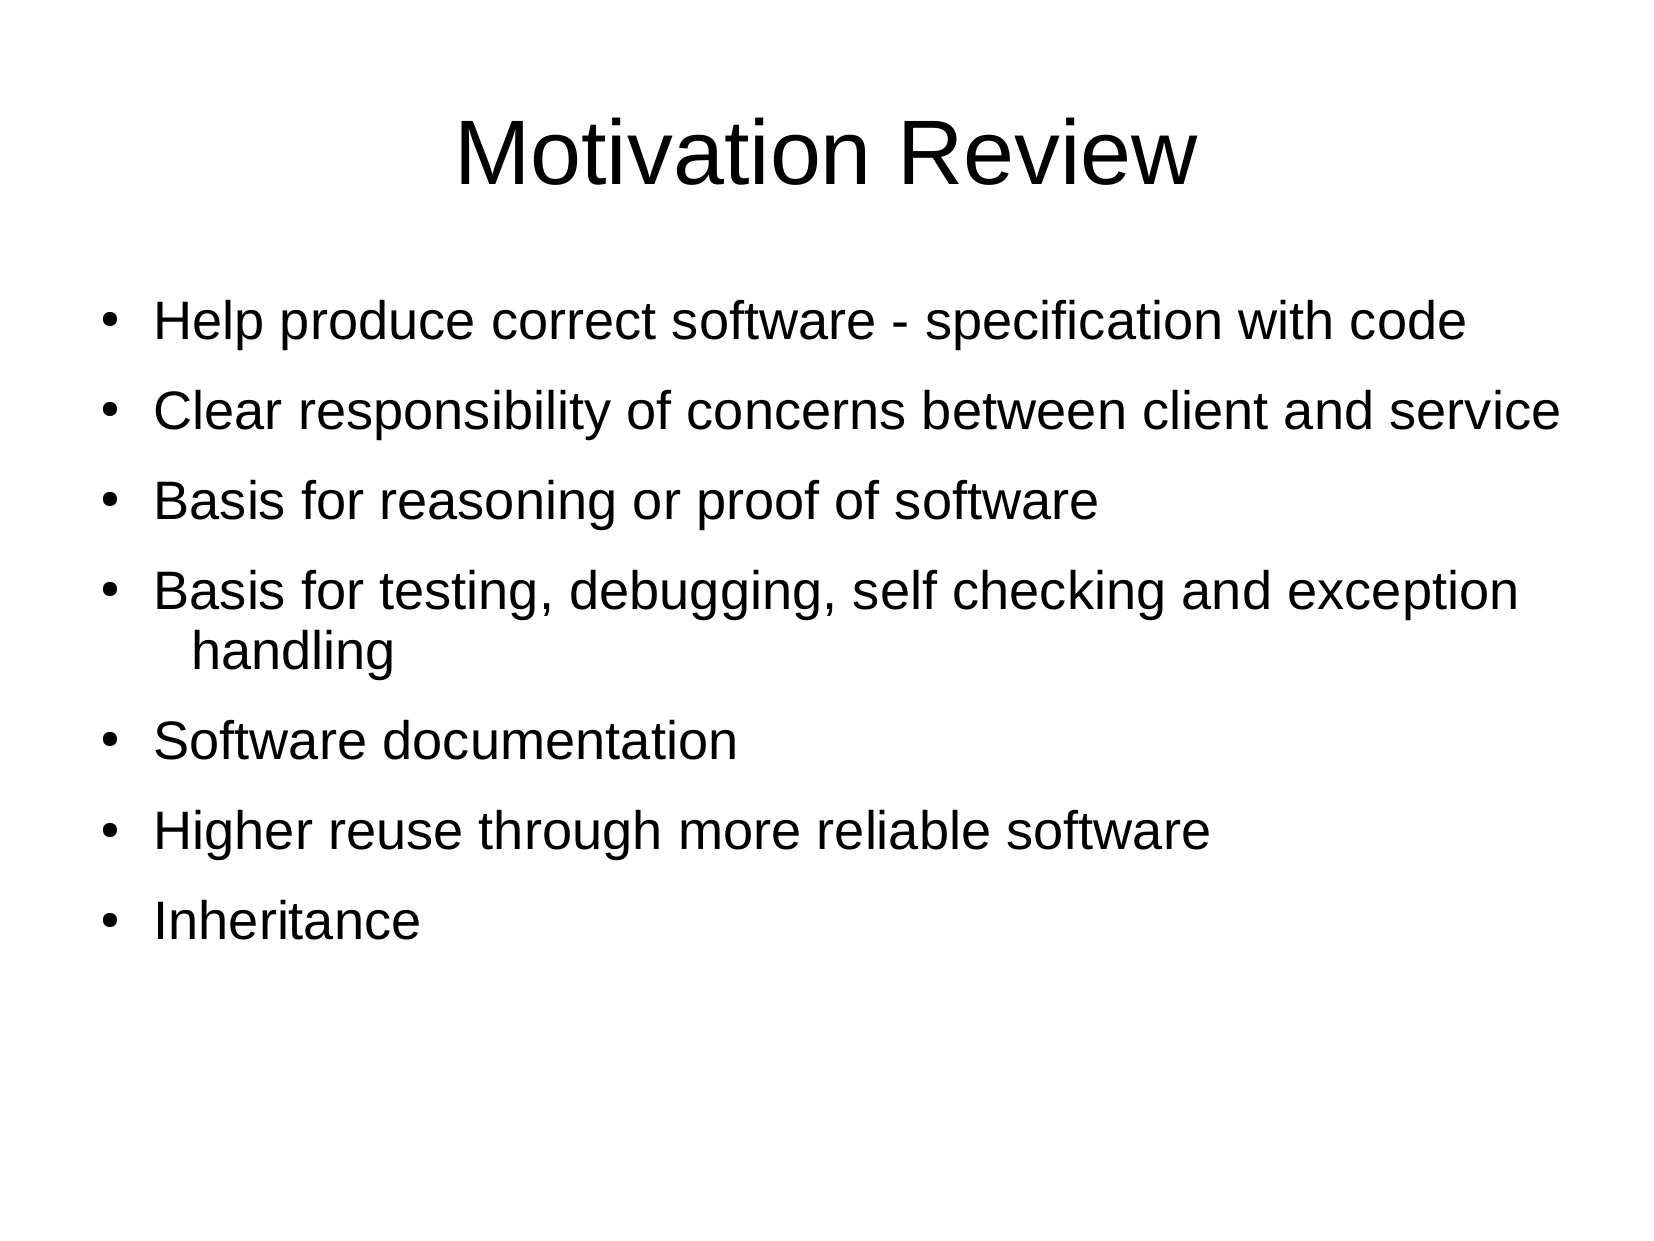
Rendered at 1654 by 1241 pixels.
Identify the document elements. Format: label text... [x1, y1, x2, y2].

title Motivation Review [82, 56, 1571, 250]
list Help produce correct software - specification with code Clear responsibility of concerns between client and service Basis for reasoning or proof of software Basis for testing, debugging, self checking and exception handling Software documentation Higher reuse through more reliable software Inheritance [82, 290, 1571, 1147]
